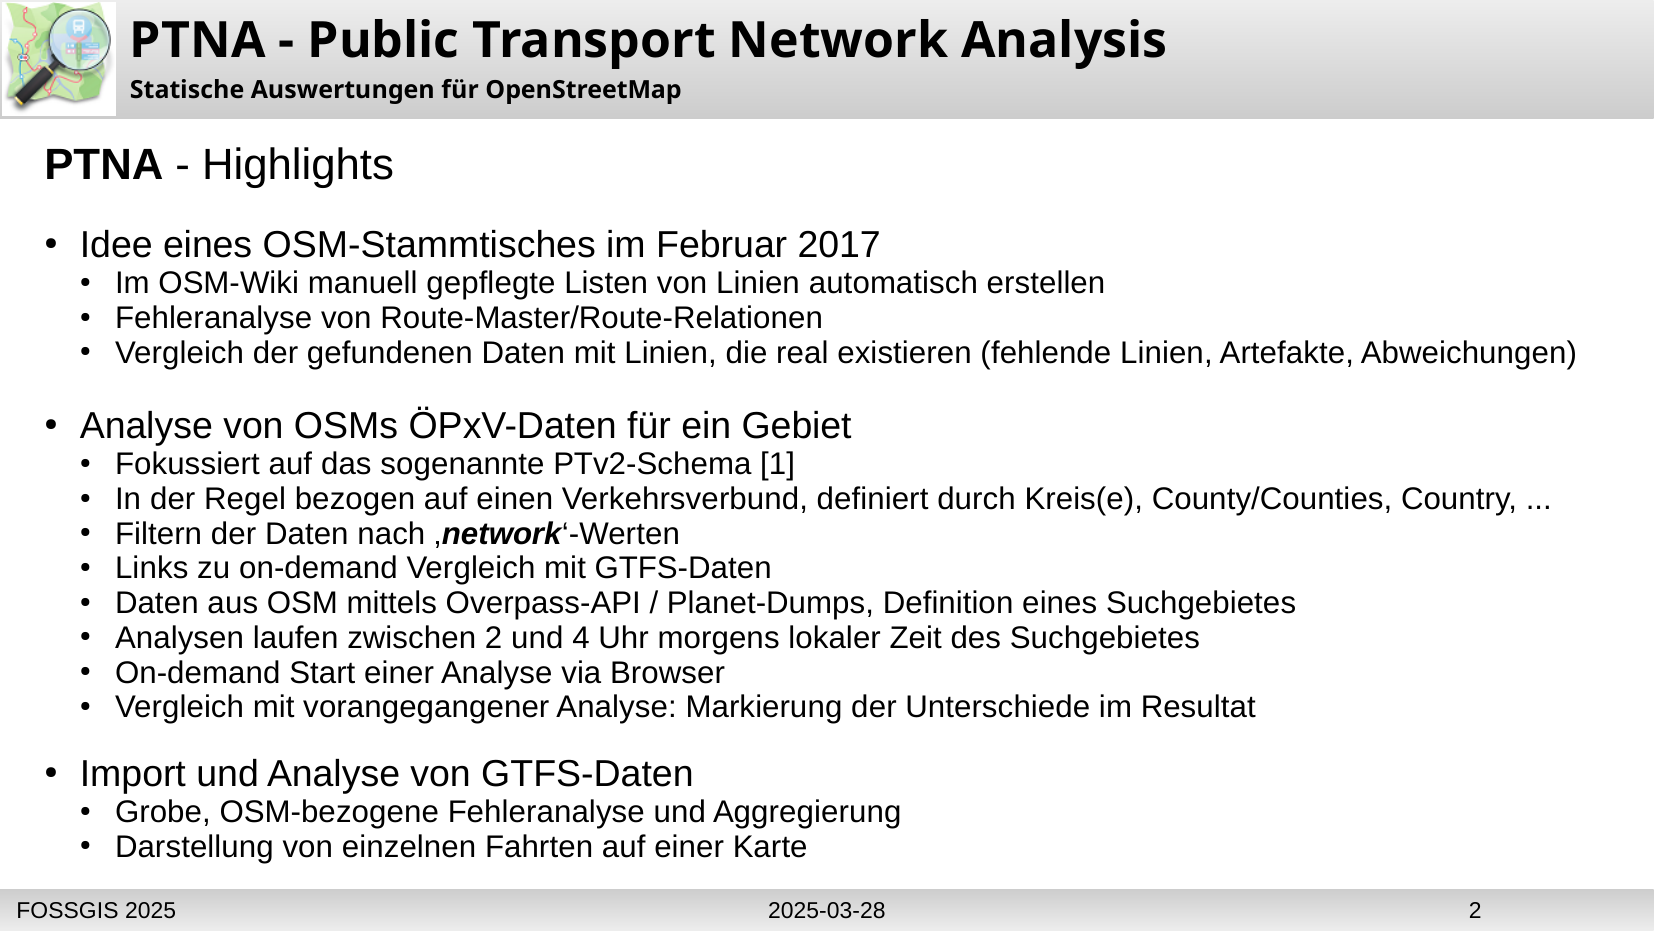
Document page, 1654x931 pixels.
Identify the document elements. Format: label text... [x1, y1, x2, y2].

text_box PTNA - Highlights Idee eines OSM-Stammtisches im Februar 2017 Im OSM-Wiki manuell gepflegte Listen von Linien automatisch erstellen Fehleranalyse von Route-Master/Route-Relationen Vergleich der gefundenen Daten mit Linien, die real existieren (fehlende Linien, Artefakte, Abweichungen) Analyse von OSMs ÖPxV-Daten für ein Gebiet Fokussiert auf das sogenannte PTv2-Schema [1] In der Regel bezogen auf einen Verkehrsverbund, definiert durch Kreis(e), County/Counties, Country, ... Filtern der Daten nach ‚network‘-Werten Links zu on-demand Vergleich mit GTFS-Daten Daten aus OSM mittels Overpass-API / Planet-Dumps, Definition eines Suchgebietes Analysen laufen zwischen 2 und 4 Uhr morgens lokaler Zeit des Suchgebietes On-demand Start einer Analyse via Browser Vergleich mit vorangegangener Analyse: Markierung der Unterschiede im Resultat Import und Analyse von GTFS-Daten Grobe, OSM-bezogene Fehleranalyse und Aggregierung Darstellung von einzelnen Fahrten auf einer Karte [29, 132, 1625, 872]
text_box PTNA - Public Transport Network Analysis [115, 0, 1653, 59]
text_box FOSSGIS 2025 [1, 888, 203, 931]
text_box 10 [1453, 888, 1654, 931]
text_box Statische Auswertungen für OpenStreetMap [115, 59, 1653, 119]
text_box [0, 0, 115, 119]
text_box 2025-03-28 [203, 889, 1453, 931]
picture [2, 2, 115, 116]
